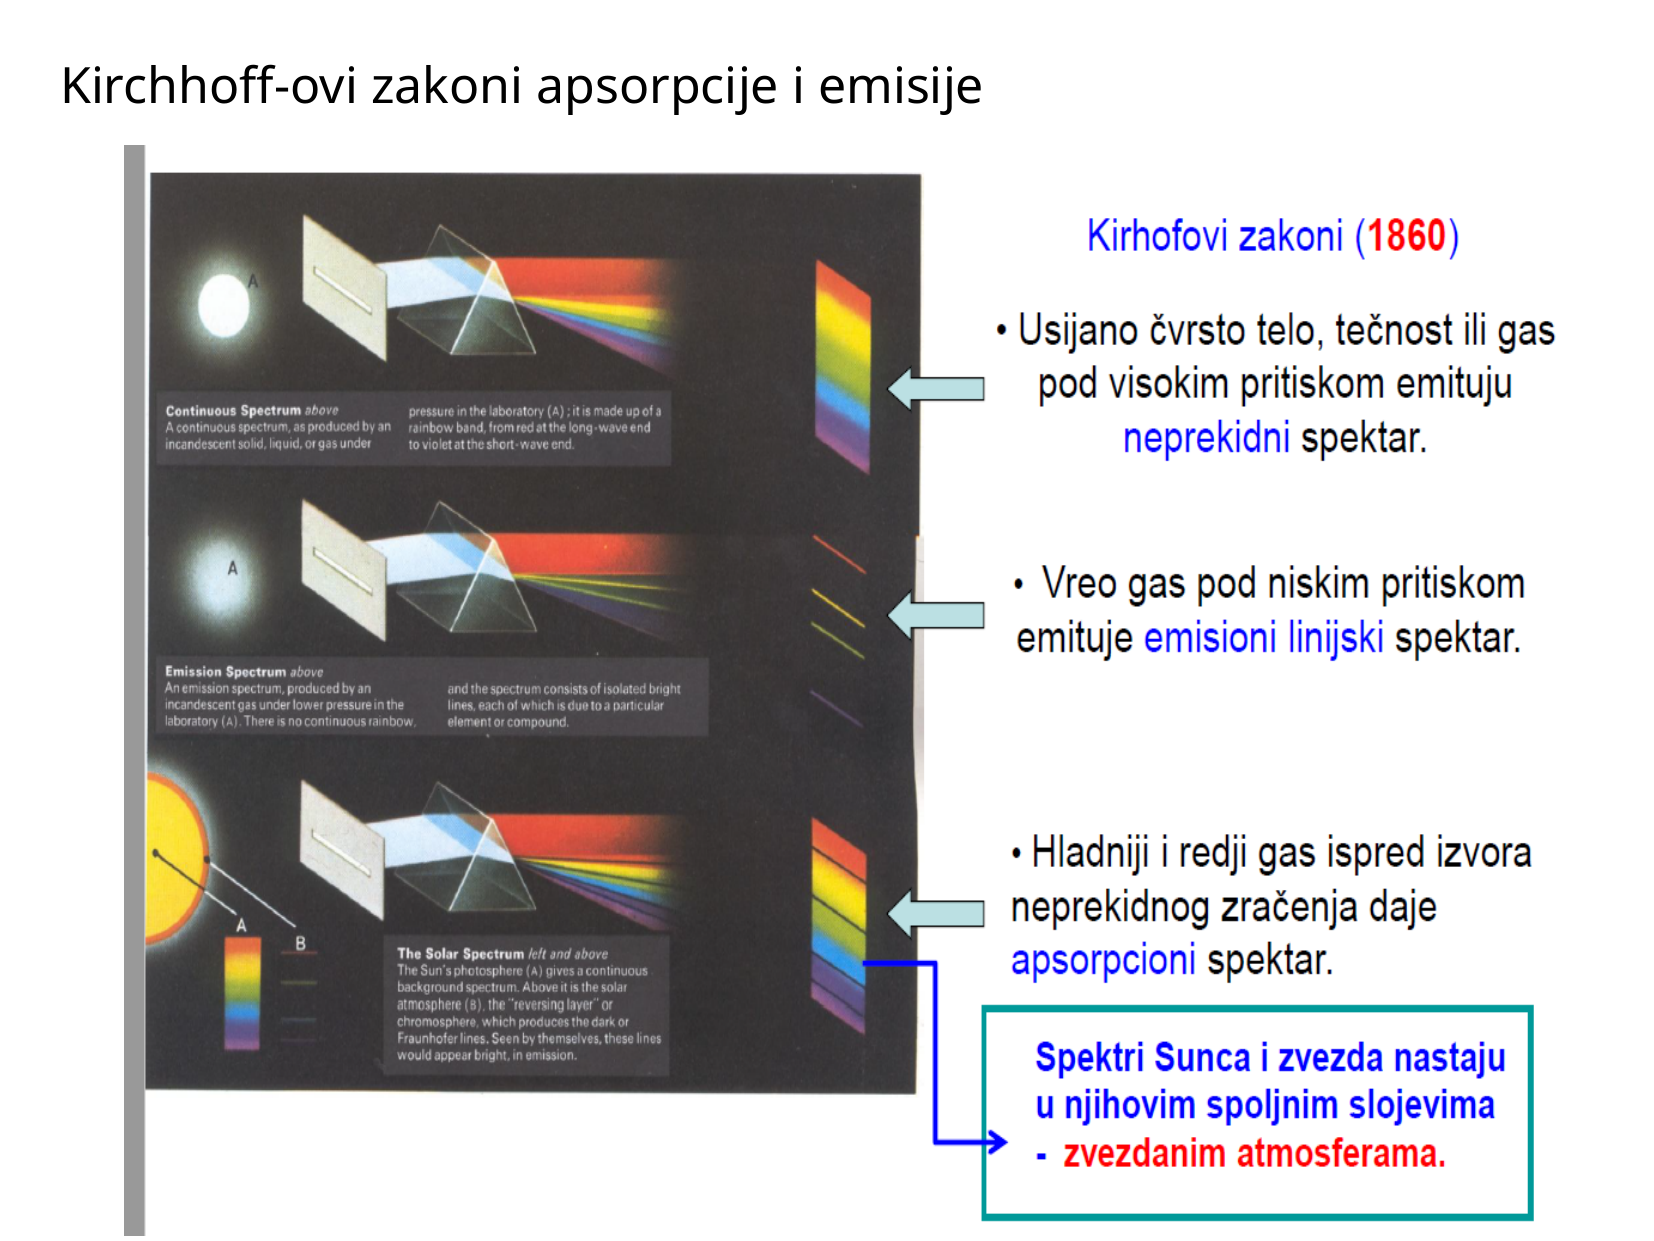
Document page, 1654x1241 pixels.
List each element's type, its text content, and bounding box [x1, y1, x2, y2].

title Kirchhoff-ovi zakoni apsorpcije i emisije [59, 17, 1648, 150]
picture [124, 145, 1577, 1236]
